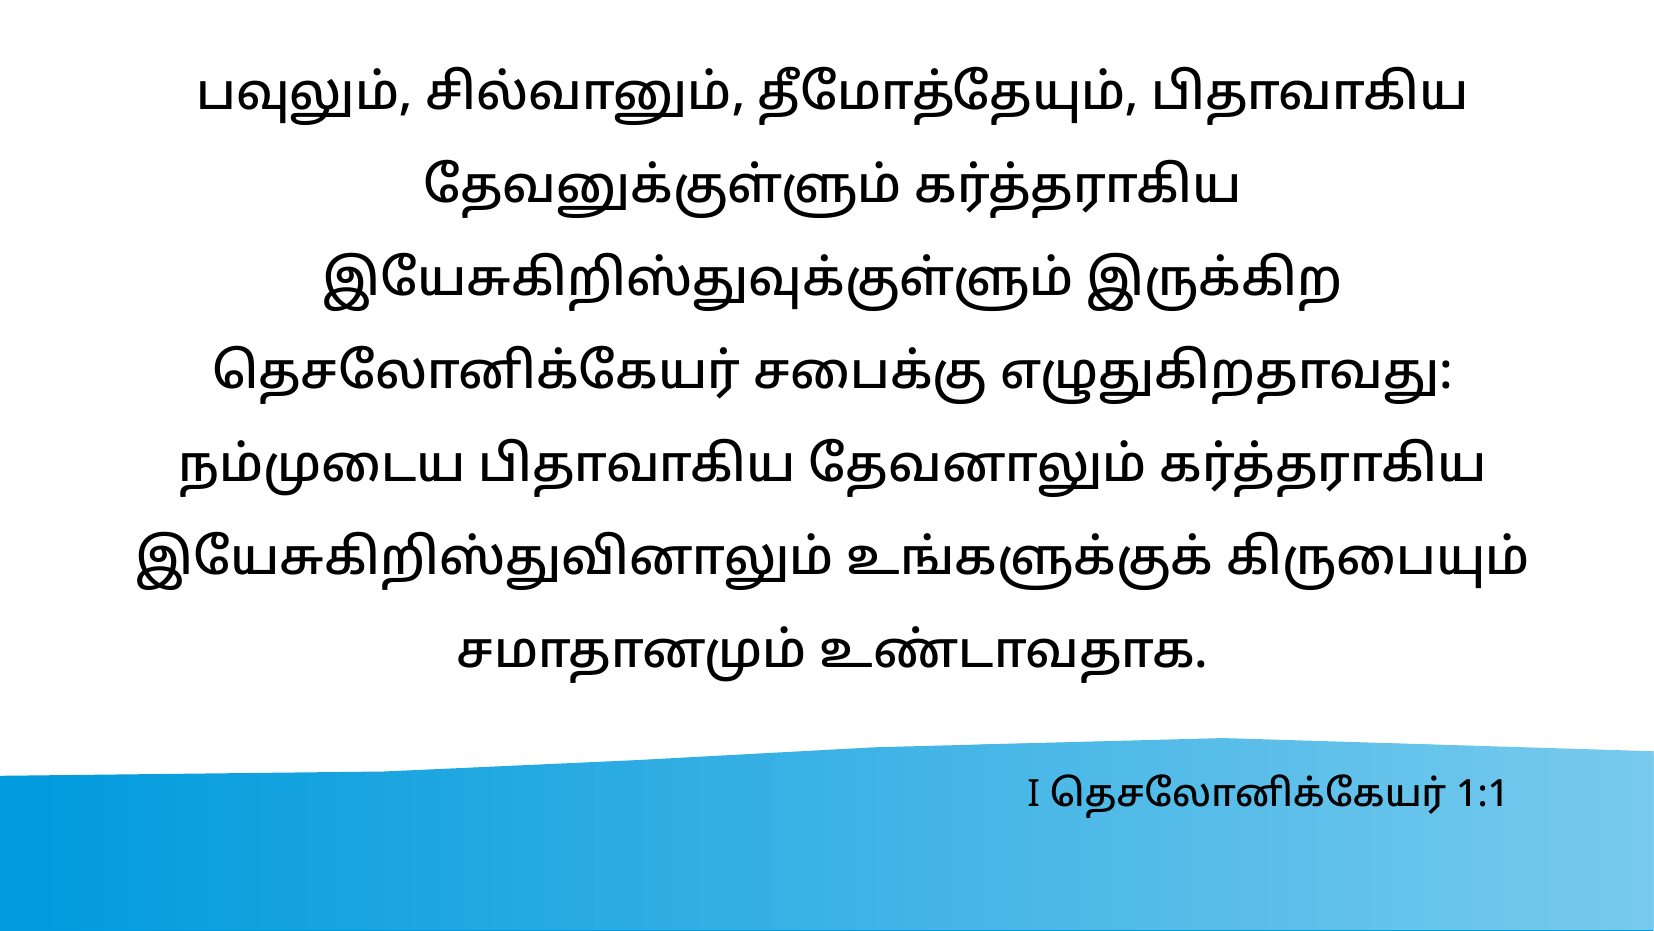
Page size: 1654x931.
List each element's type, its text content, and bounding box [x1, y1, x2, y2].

text_box I தெசலோனிக்கேயர் 1:1 [1012, 765, 1613, 826]
title பவுலும், சில்வானும், தீமோத்தேயும், பிதாவாகிய தேவனுக்குள்ளும் கர்த்தராகிய இயேசுகிறிஸ்துவுக்குள்ளும் இருக்கிற தெசலோனிக்கேயர் சபைக்கு எழுதுகிறதாவது: நம்முடைய பிதாவாகிய தேவனாலும் கர்த்தராகிய இயேசுகிறிஸ்துவினாலும் உங்களுக்குக் கிருபையும் சமாதானமும் உண்டாவதாக. [94, 34, 1571, 686]
